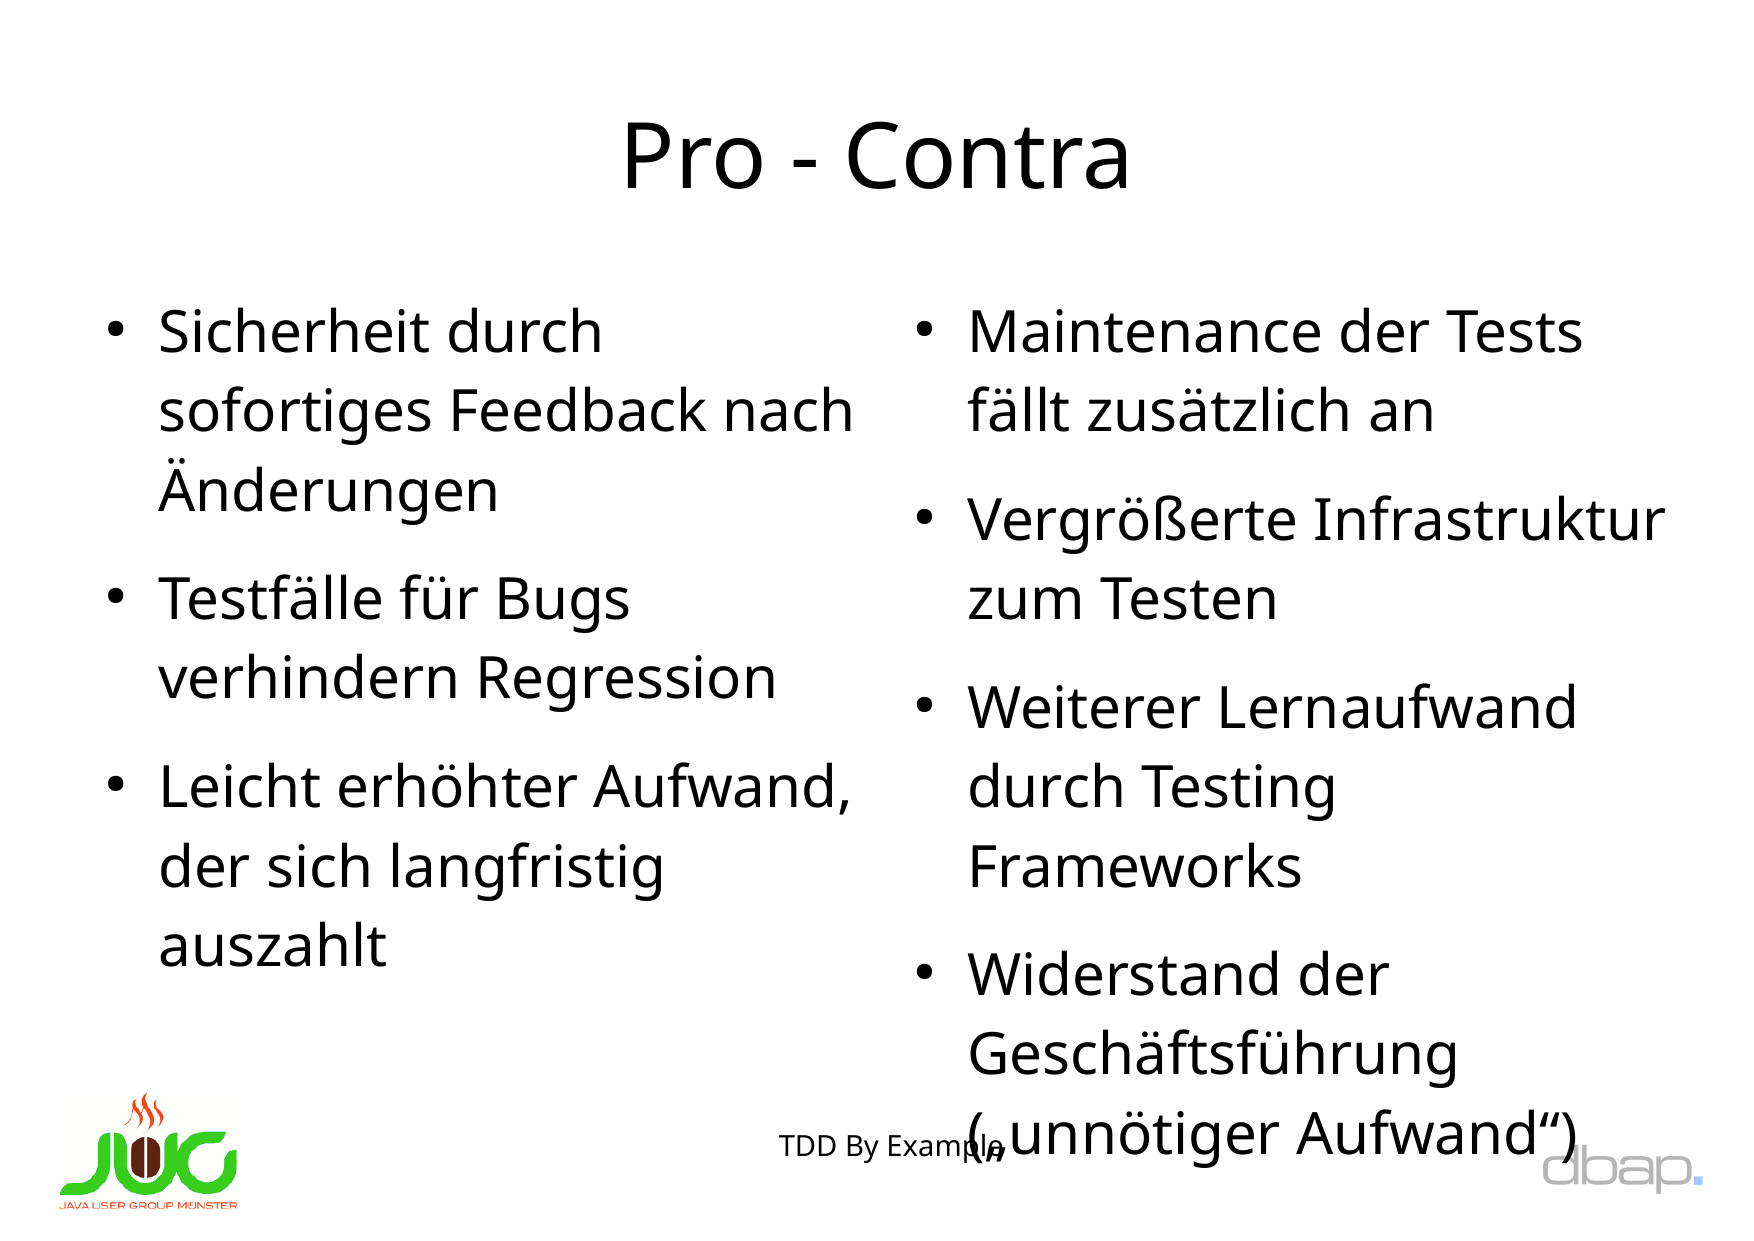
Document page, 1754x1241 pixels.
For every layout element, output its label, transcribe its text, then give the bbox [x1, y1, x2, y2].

list Maintenance der Tests fällt zusätzlich an Vergrößerte Infrastruktur zum Testen Weiterer Lernaufwand durch Testing Frameworks Widerstand der Geschäftsführung („unnötiger Aufwand“) [896, 290, 1667, 1109]
list Sicherheit durch sofortiges Feedback nach Änderungen Testfälle für Bugs verhindern Regression Leicht erhöhter Aufwand, der sich langfristig auszahlt [87, 290, 858, 1109]
picture [1535, 1133, 1713, 1211]
title Pro - Contra [87, 49, 1667, 257]
picture [59, 1092, 237, 1209]
